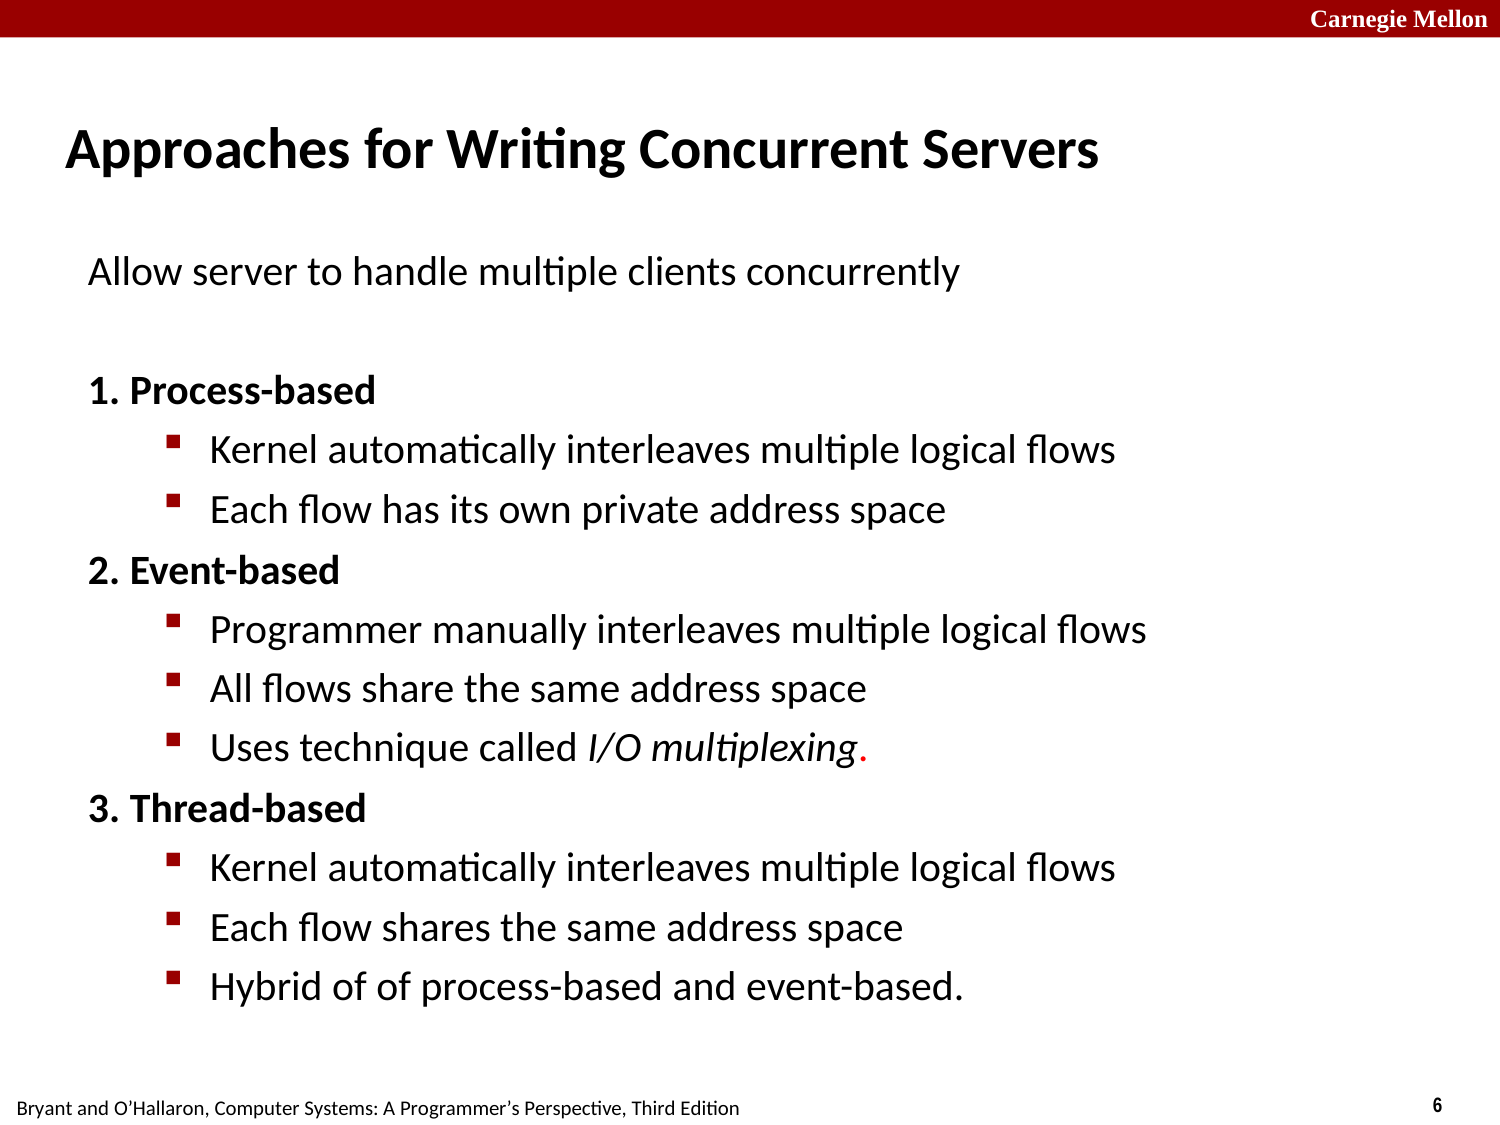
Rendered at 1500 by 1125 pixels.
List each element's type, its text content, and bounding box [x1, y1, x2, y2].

title Approaches for Writing Concurrent Servers [50, 54, 1463, 235]
list Allow server to handle multiple clients concurrently 1. Process-based Kernel automatically interleaves multiple logical flows Each flow has its own private address space 2. Event-based Programmer manually interleaves multiple logical flows All flows share the same address space Uses technique called I/O multiplexing. 3. Thread-based Kernel automatically interleaves multiple logical flows Each flow shares the same address space Hybrid of of process-based and event-based. [72, 236, 1428, 1100]
